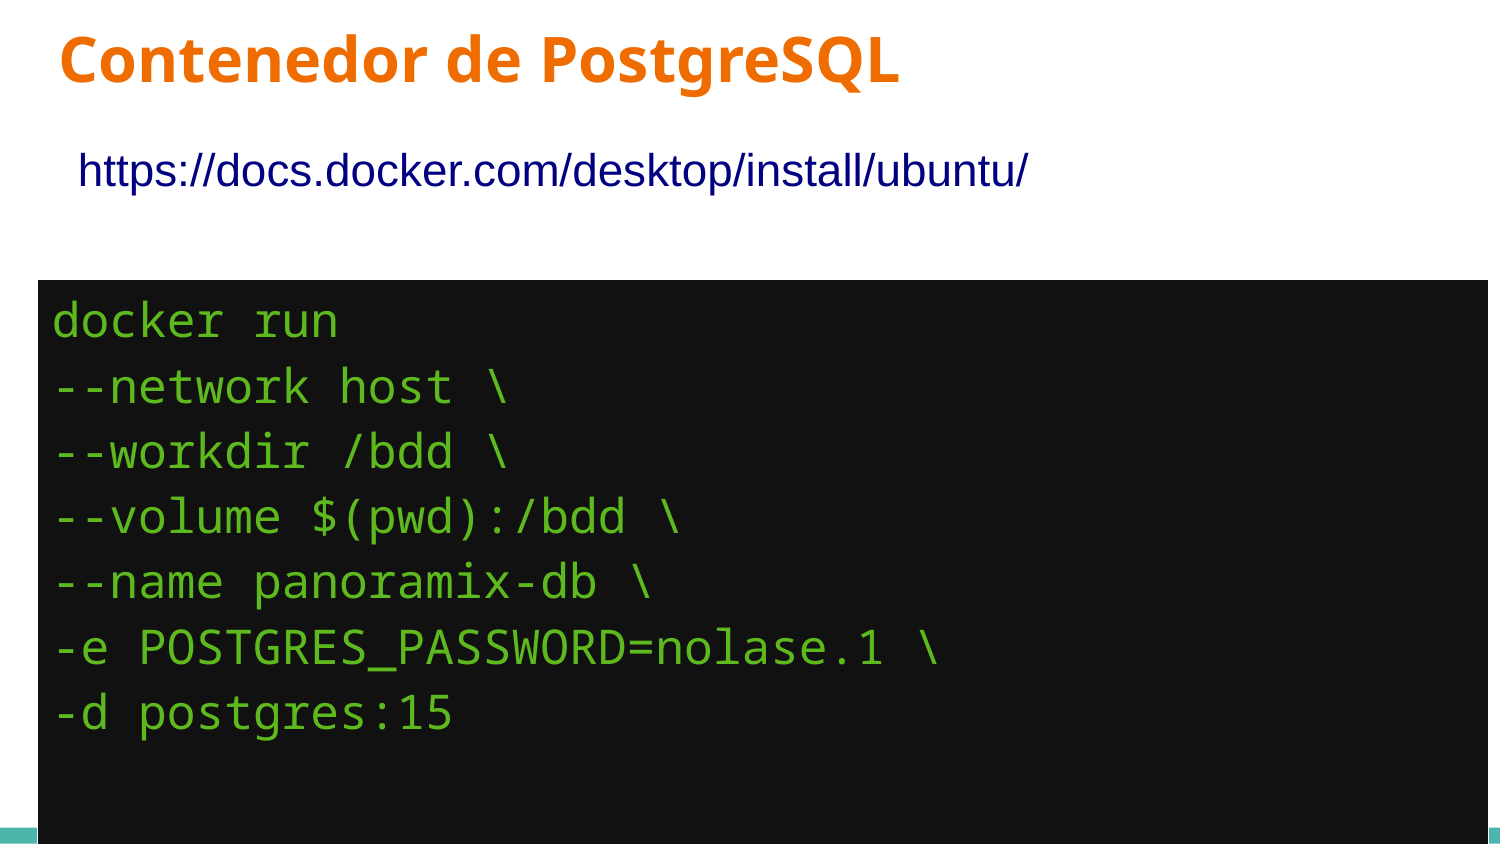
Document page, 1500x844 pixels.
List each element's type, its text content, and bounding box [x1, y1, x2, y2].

table_header docker run --network host \ --workdir /bdd \ --volume $(pwd):/bdd \ --name panoramix-db \ -e POSTGRES_PASSWORD=nolase.1 \ -d postgres:15 [38, 280, 1488, 844]
title Contenedor de PostgreSQL [43, 0, 1441, 116]
text_box https://docs.docker.com/desktop/install/ubuntu/ [63, 137, 1216, 214]
